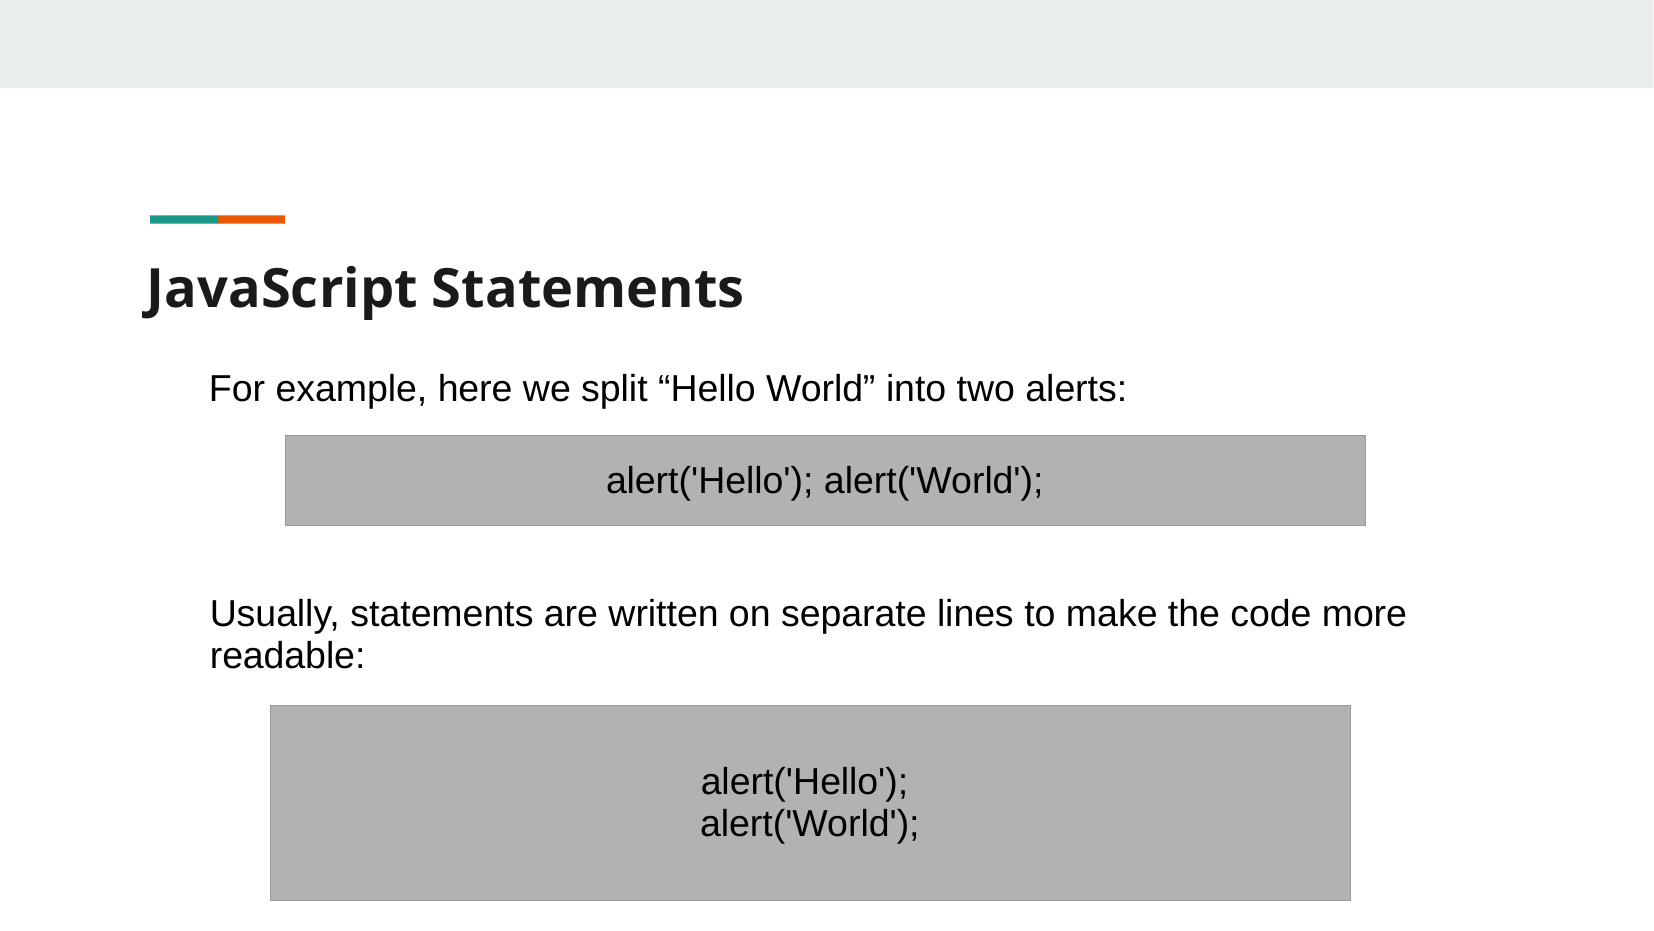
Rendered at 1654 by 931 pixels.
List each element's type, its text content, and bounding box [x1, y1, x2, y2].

text_box Usually, statements are written on separate lines to make the code more readable: [195, 585, 1441, 684]
text_box alert('Hello'); alert('World'); [285, 435, 1366, 526]
text_box alert('Hello'); alert('World'); [270, 705, 1351, 901]
title JavaScript Statements [131, 238, 1523, 336]
text_box For example, here we split “Hello World” into two alerts: [194, 360, 1456, 436]
